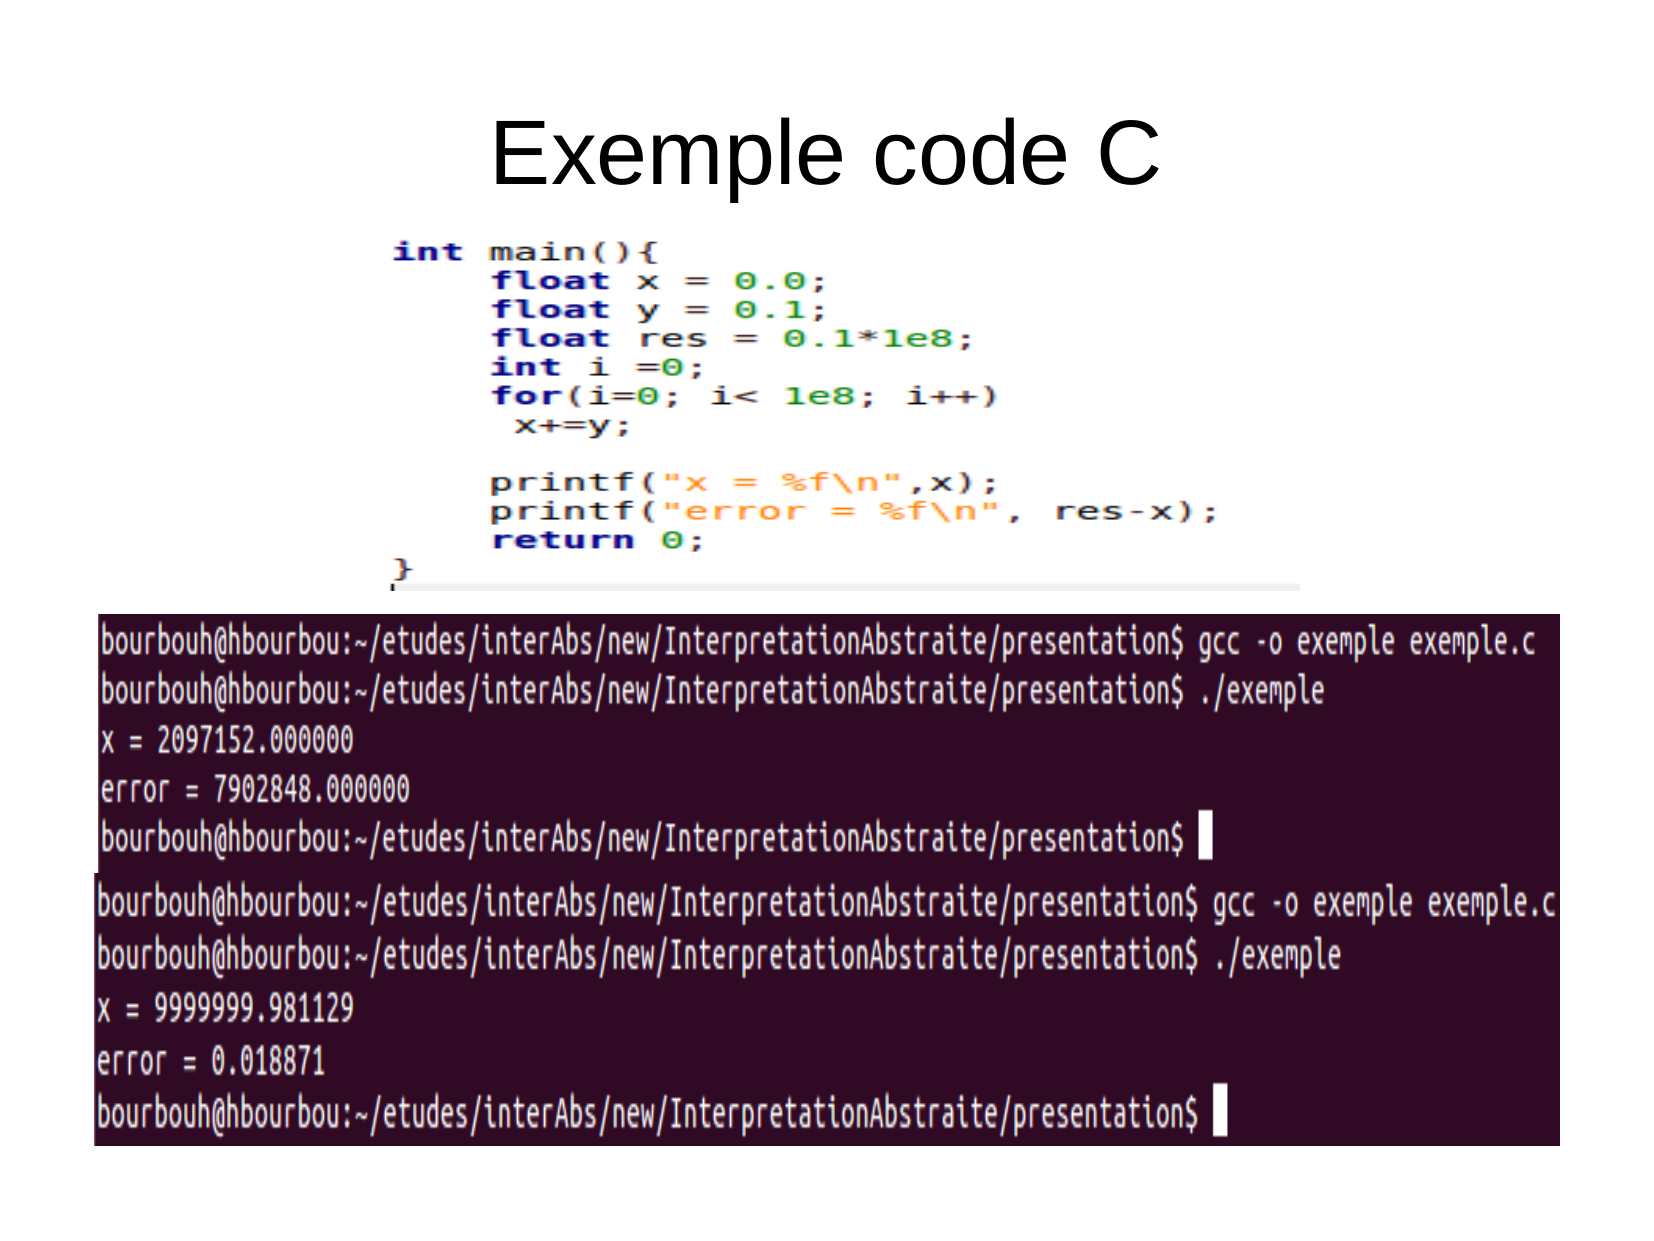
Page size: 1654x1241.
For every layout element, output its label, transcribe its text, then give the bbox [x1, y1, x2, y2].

title Exemple code C [82, 49, 1571, 257]
picture [94, 614, 1560, 1146]
picture [389, 237, 1300, 591]
